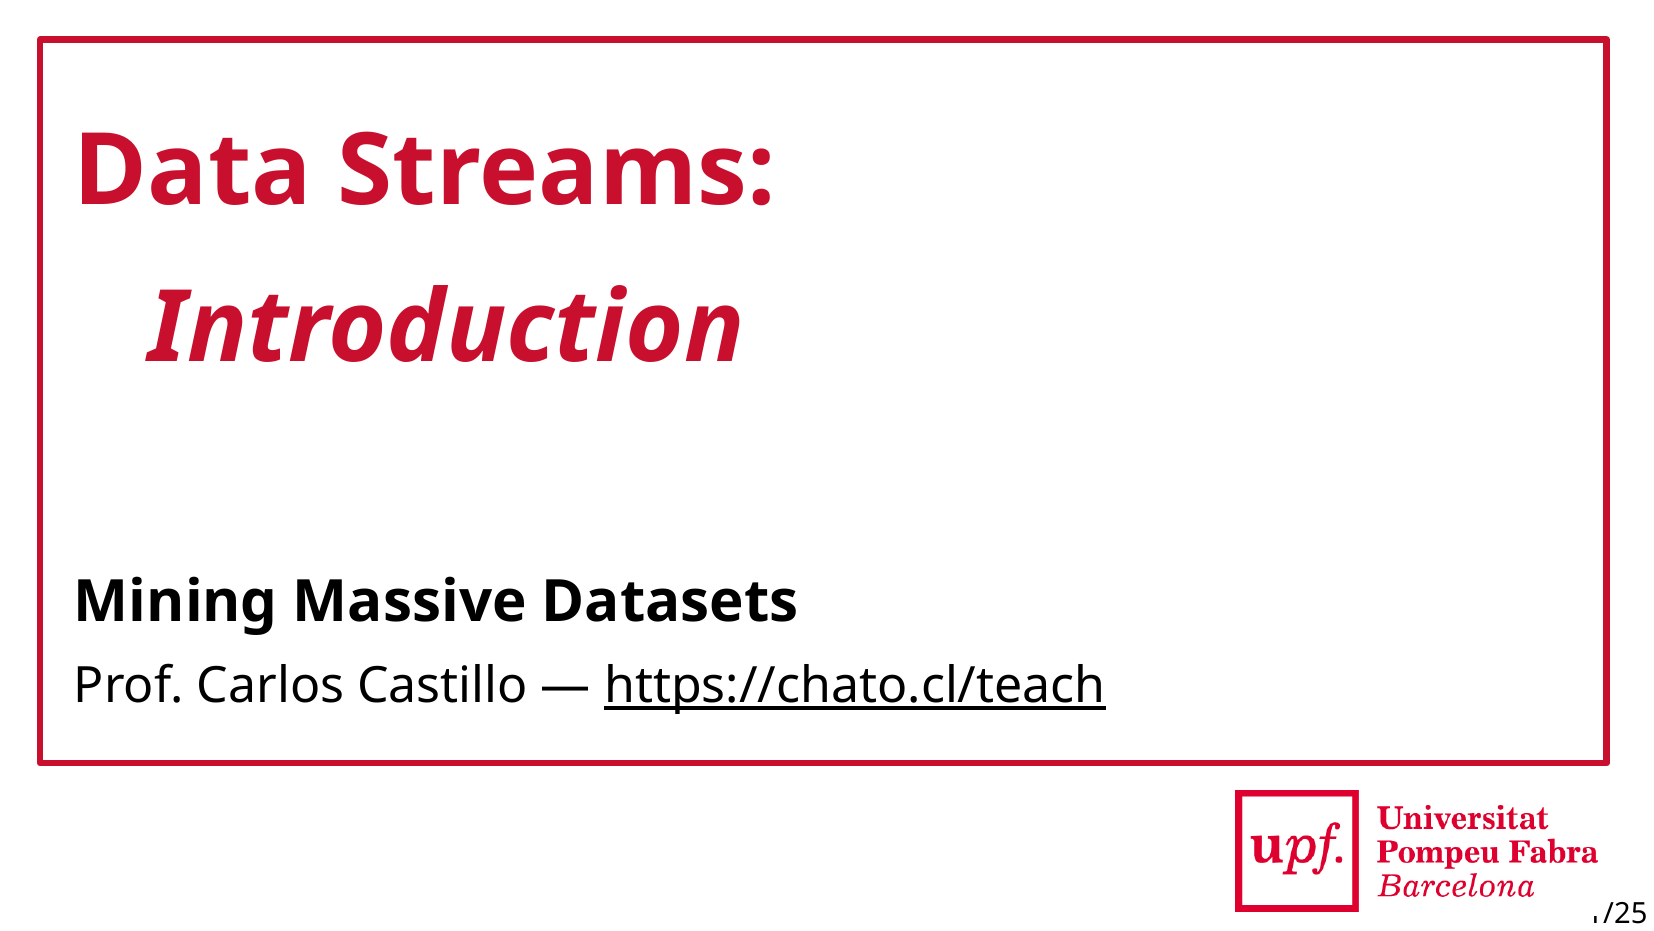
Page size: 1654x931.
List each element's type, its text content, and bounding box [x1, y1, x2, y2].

chart [770, 589, 889, 649]
picture [1229, 785, 1604, 916]
text_box Data Streams: Introduction Mining Massive Datasets Prof. Carlos Castillo — https://chato.cl/teach [73, 77, 1562, 746]
